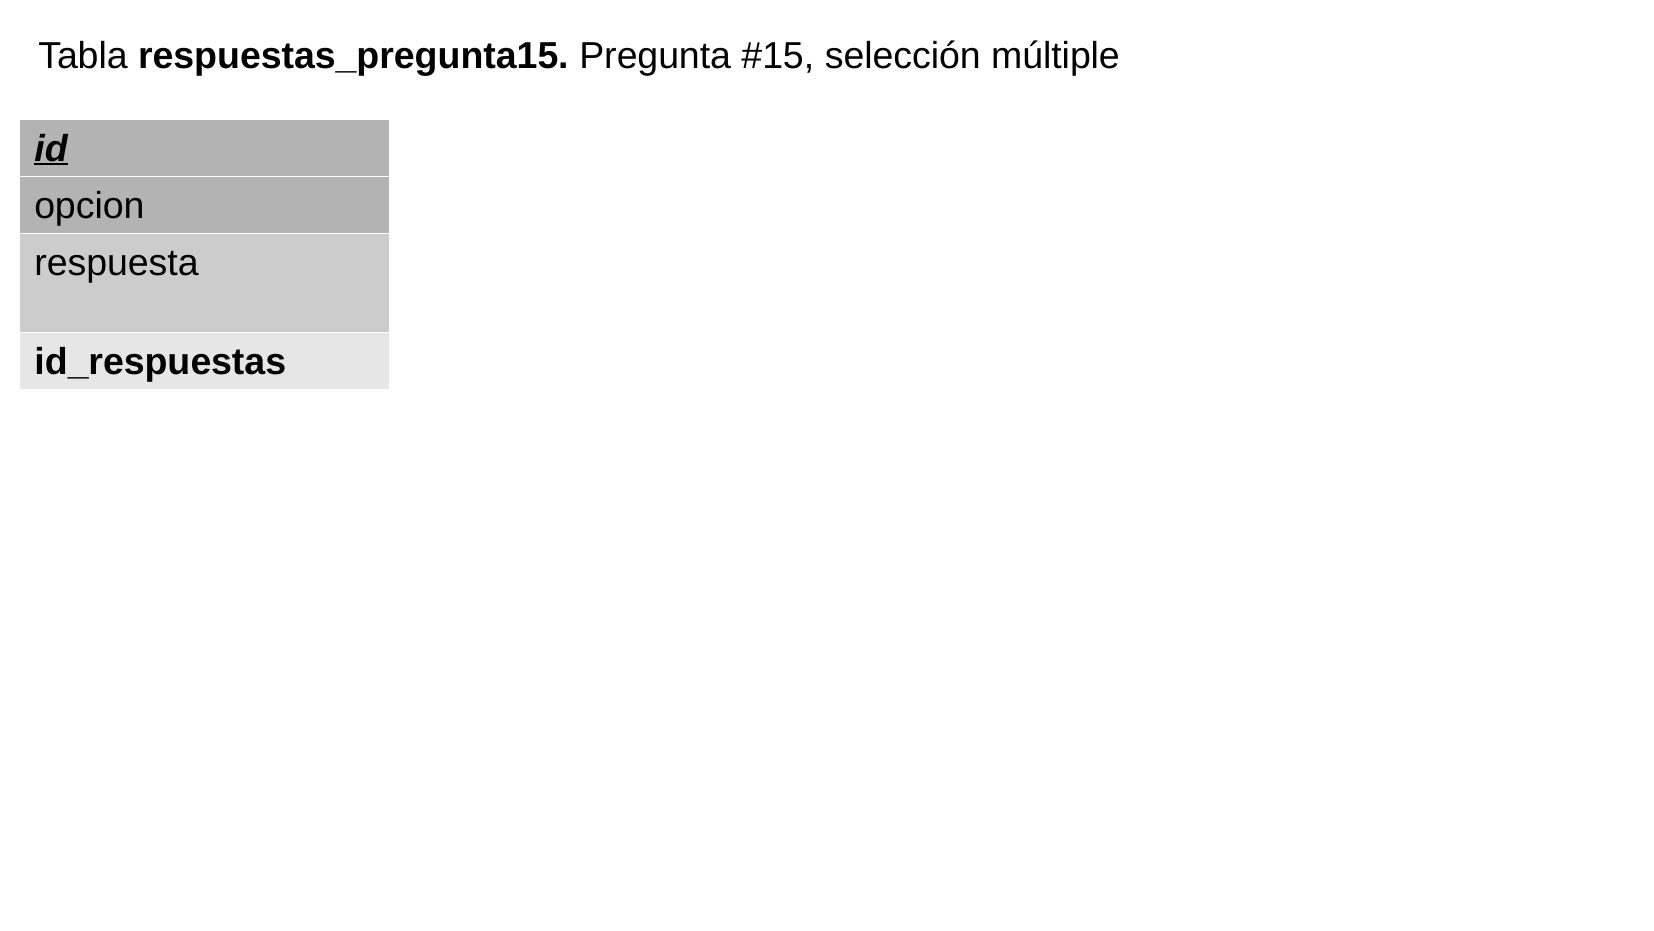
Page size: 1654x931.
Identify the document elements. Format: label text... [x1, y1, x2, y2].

table_cell opcion [20, 177, 389, 233]
table_header id [20, 120, 389, 176]
text_box Tabla respuestas_pregunta15. Pregunta #15, selección múltiple [23, 23, 1630, 123]
table_cell id_respuestas [20, 333, 389, 389]
table_cell respuesta [20, 234, 389, 332]
